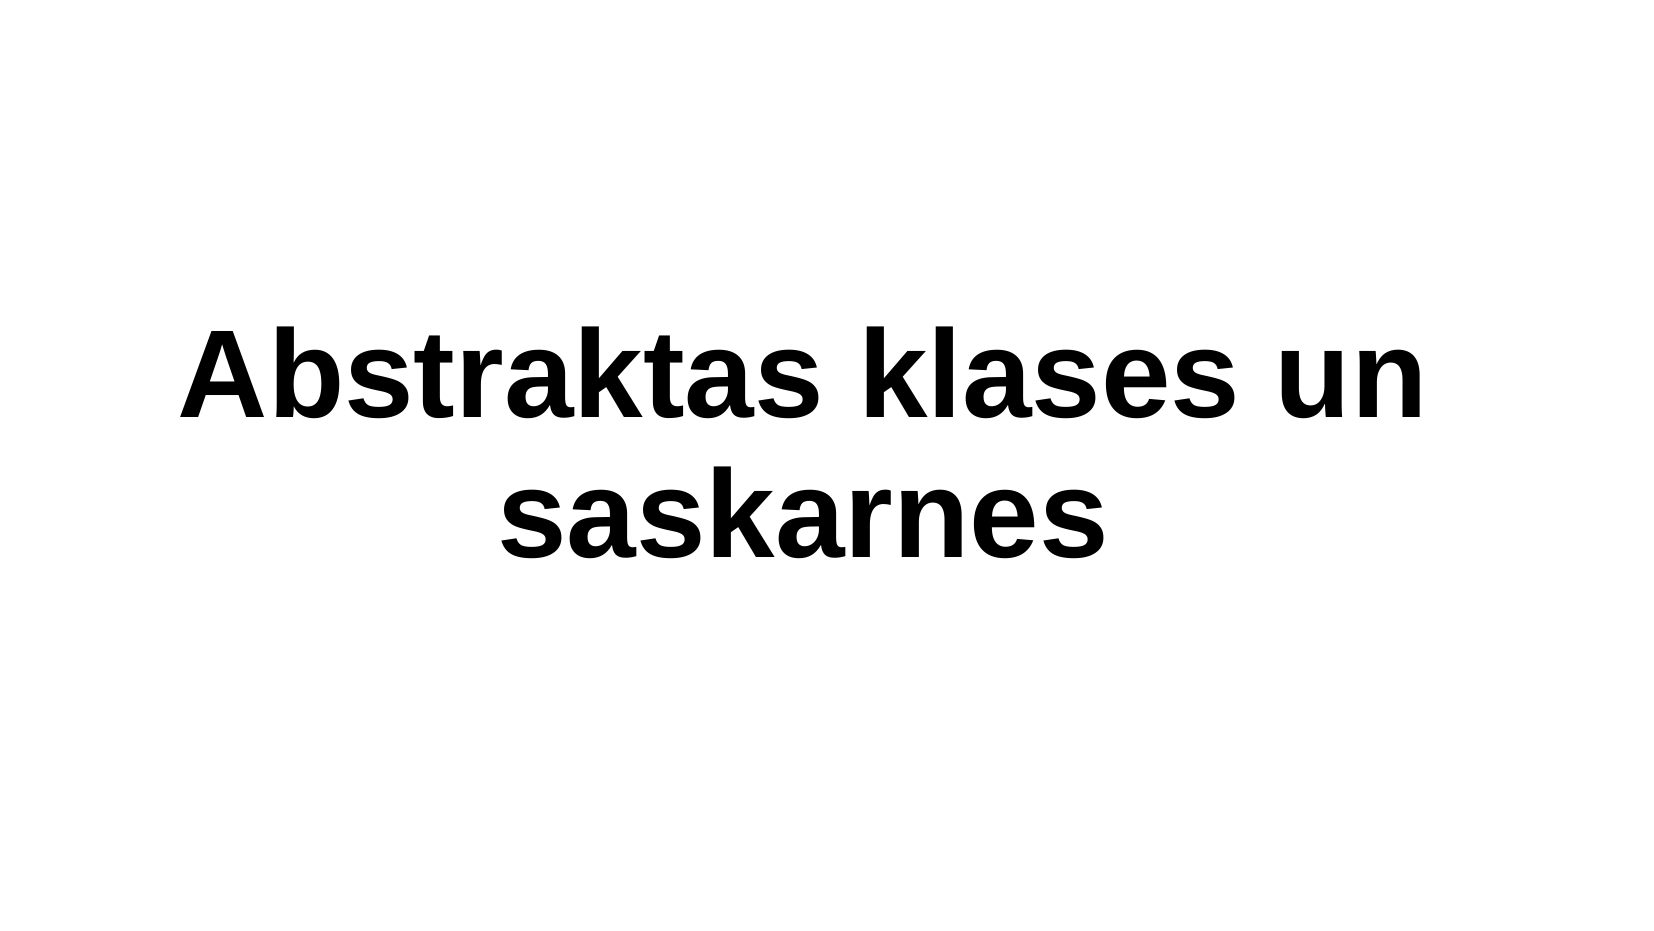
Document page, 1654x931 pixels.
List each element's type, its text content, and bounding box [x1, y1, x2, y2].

title Abstraktas klases un saskarnes [59, 304, 1548, 585]
